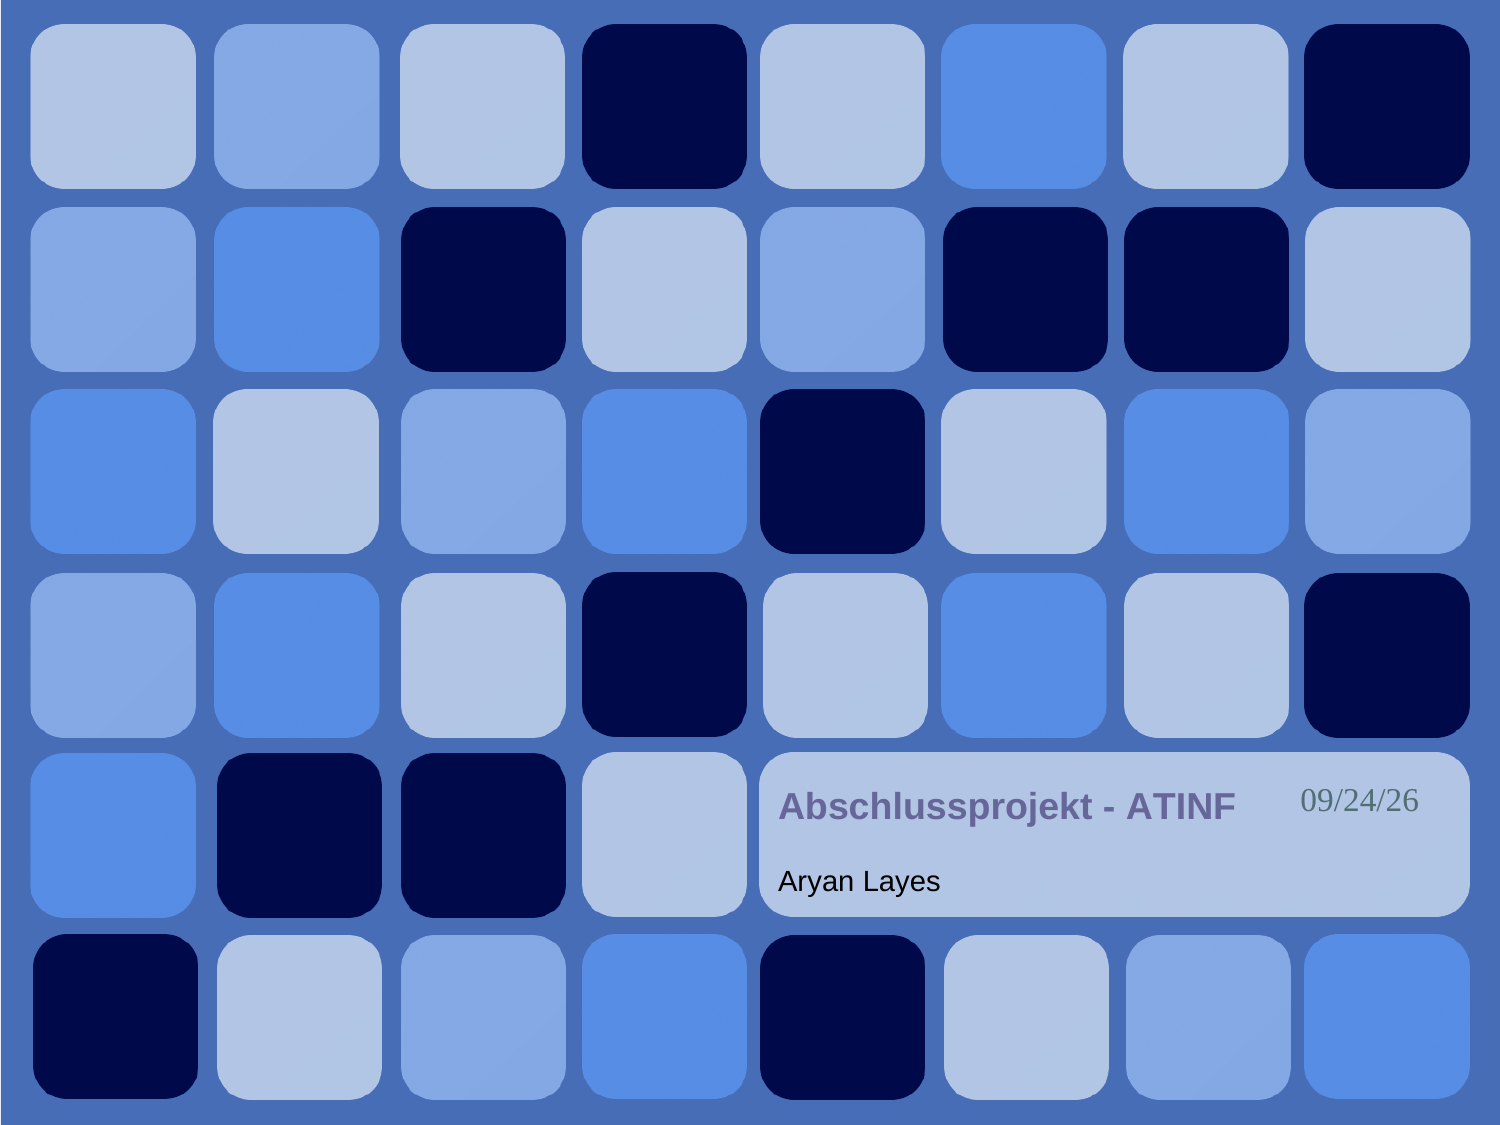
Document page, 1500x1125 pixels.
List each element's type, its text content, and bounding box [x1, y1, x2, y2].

subtitle Aryan Layes [778, 842, 1443, 920]
title Abschlussprojekt - ATINF [778, 768, 1273, 842]
picture [0, 0, 1500, 1125]
